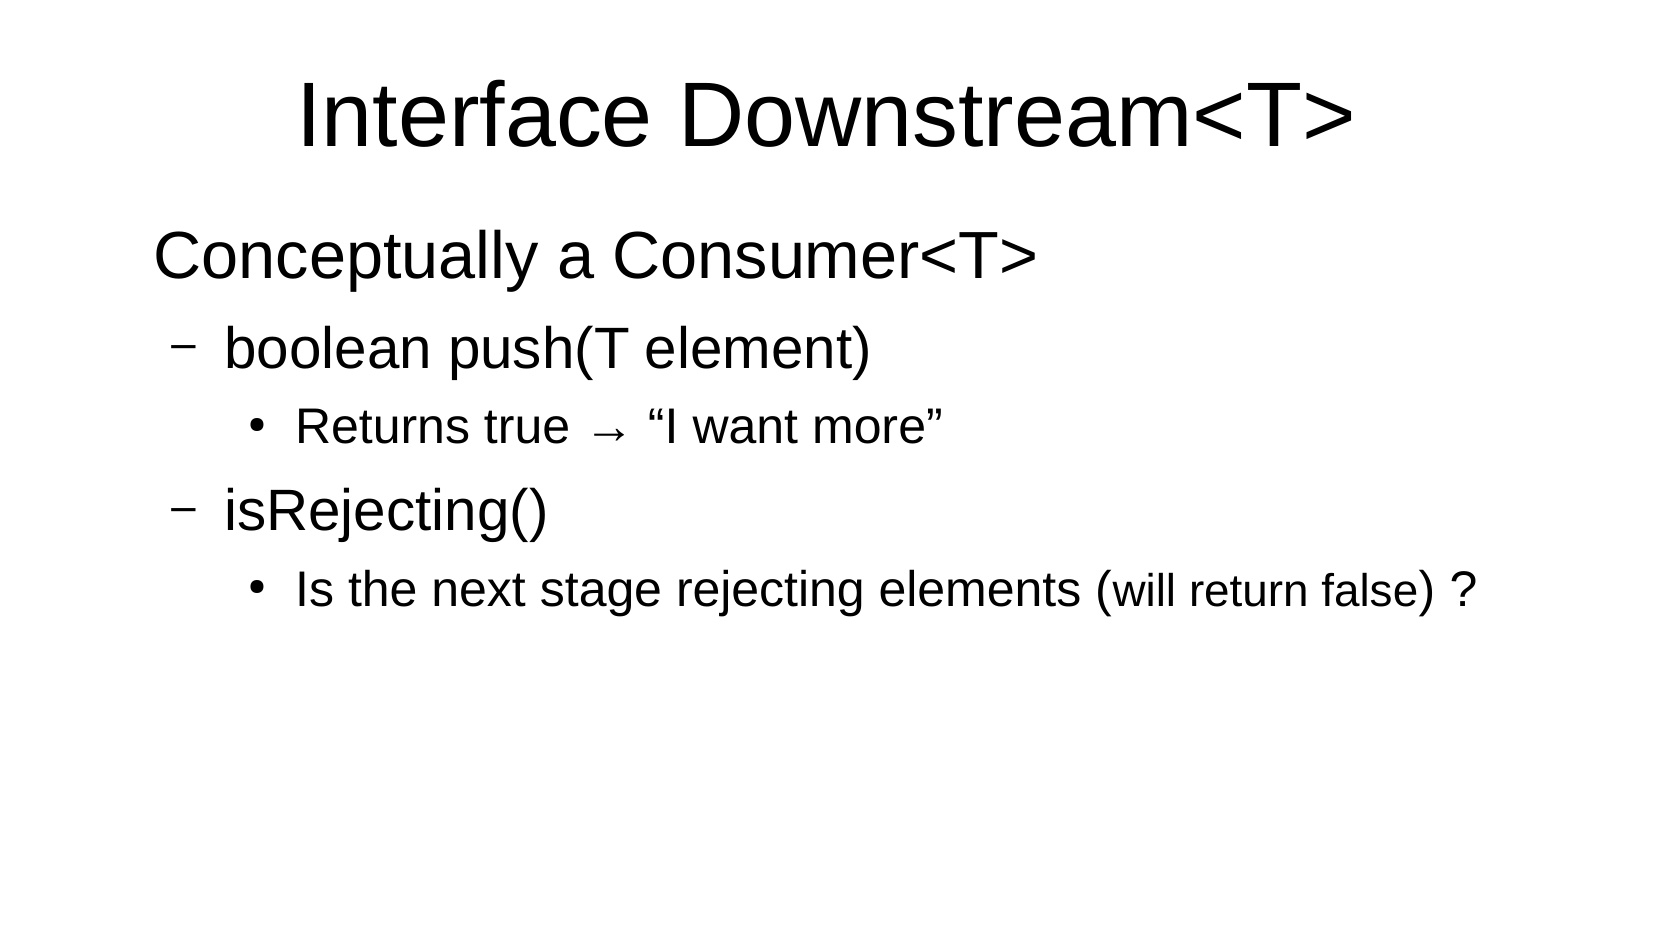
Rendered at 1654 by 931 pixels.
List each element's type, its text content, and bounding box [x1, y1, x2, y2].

list Conceptually a Consumer<T> boolean push(T element) Returns true → “I want more” isRejecting() Is the next stage rejecting elements (will return false) ? [82, 217, 1571, 758]
title Interface Downstream<T> [82, 37, 1571, 193]
